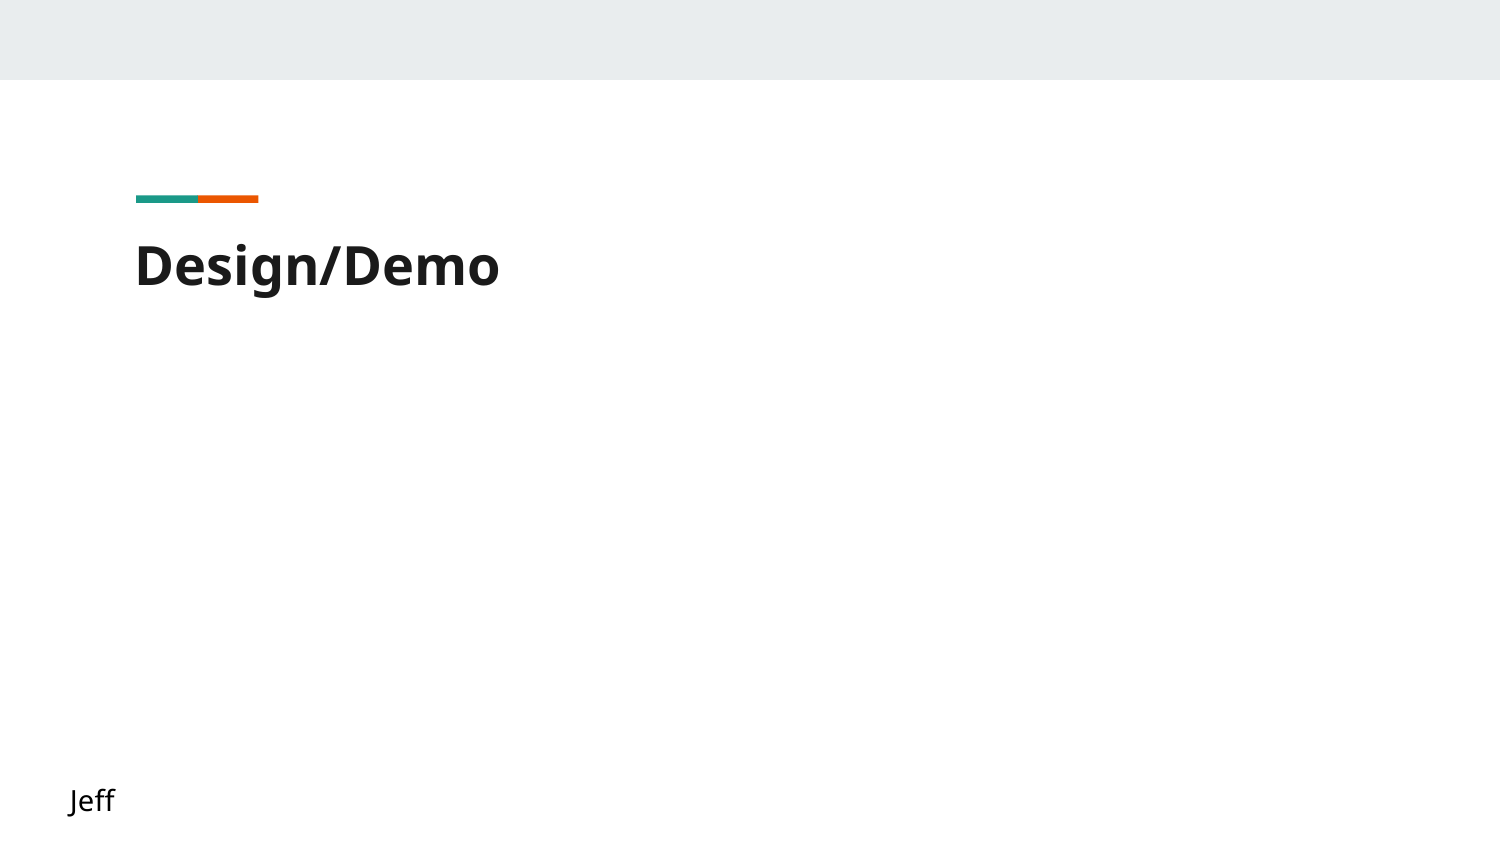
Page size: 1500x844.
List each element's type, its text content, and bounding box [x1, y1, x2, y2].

text_box Jeff [55, 767, 313, 829]
title Design/Demo [119, 216, 1381, 305]
